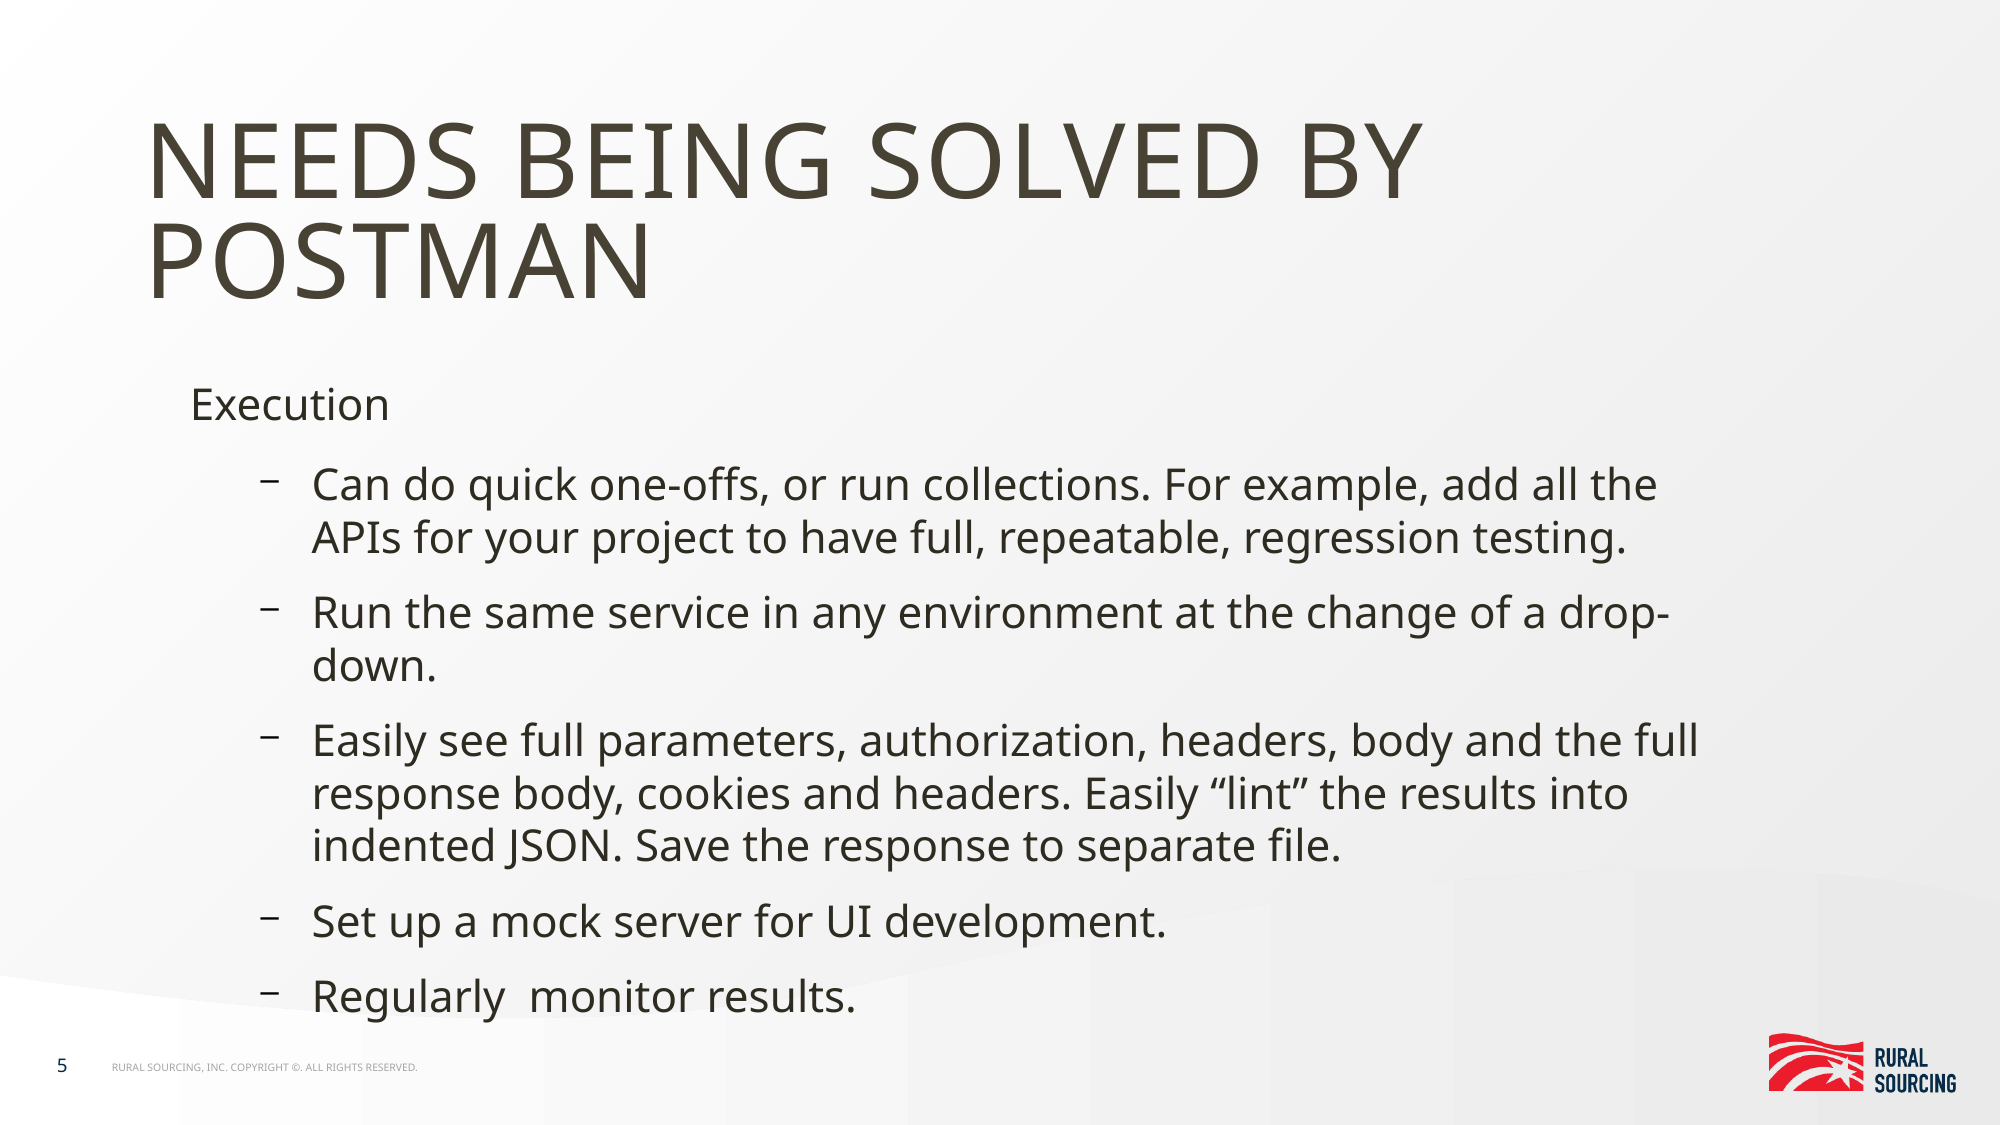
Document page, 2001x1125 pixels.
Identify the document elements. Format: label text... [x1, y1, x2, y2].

picture [1769, 1033, 1956, 1093]
title NeedS being solved BY POSTMAN [129, 96, 1763, 342]
list Execution Can do quick one-offs, or run collections. For example, add all the APIs for your project to have full, repeatable, regression testing. Run the same service in any environment at the change of a drop-down. Easily see full parameters, authorization, headers, body and the full response body, cookies and headers. Easily “lint” the results into indented JSON. Save the response to separate file. Set up a mock server for UI development. Regularly monitor results. [168, 375, 1763, 1035]
